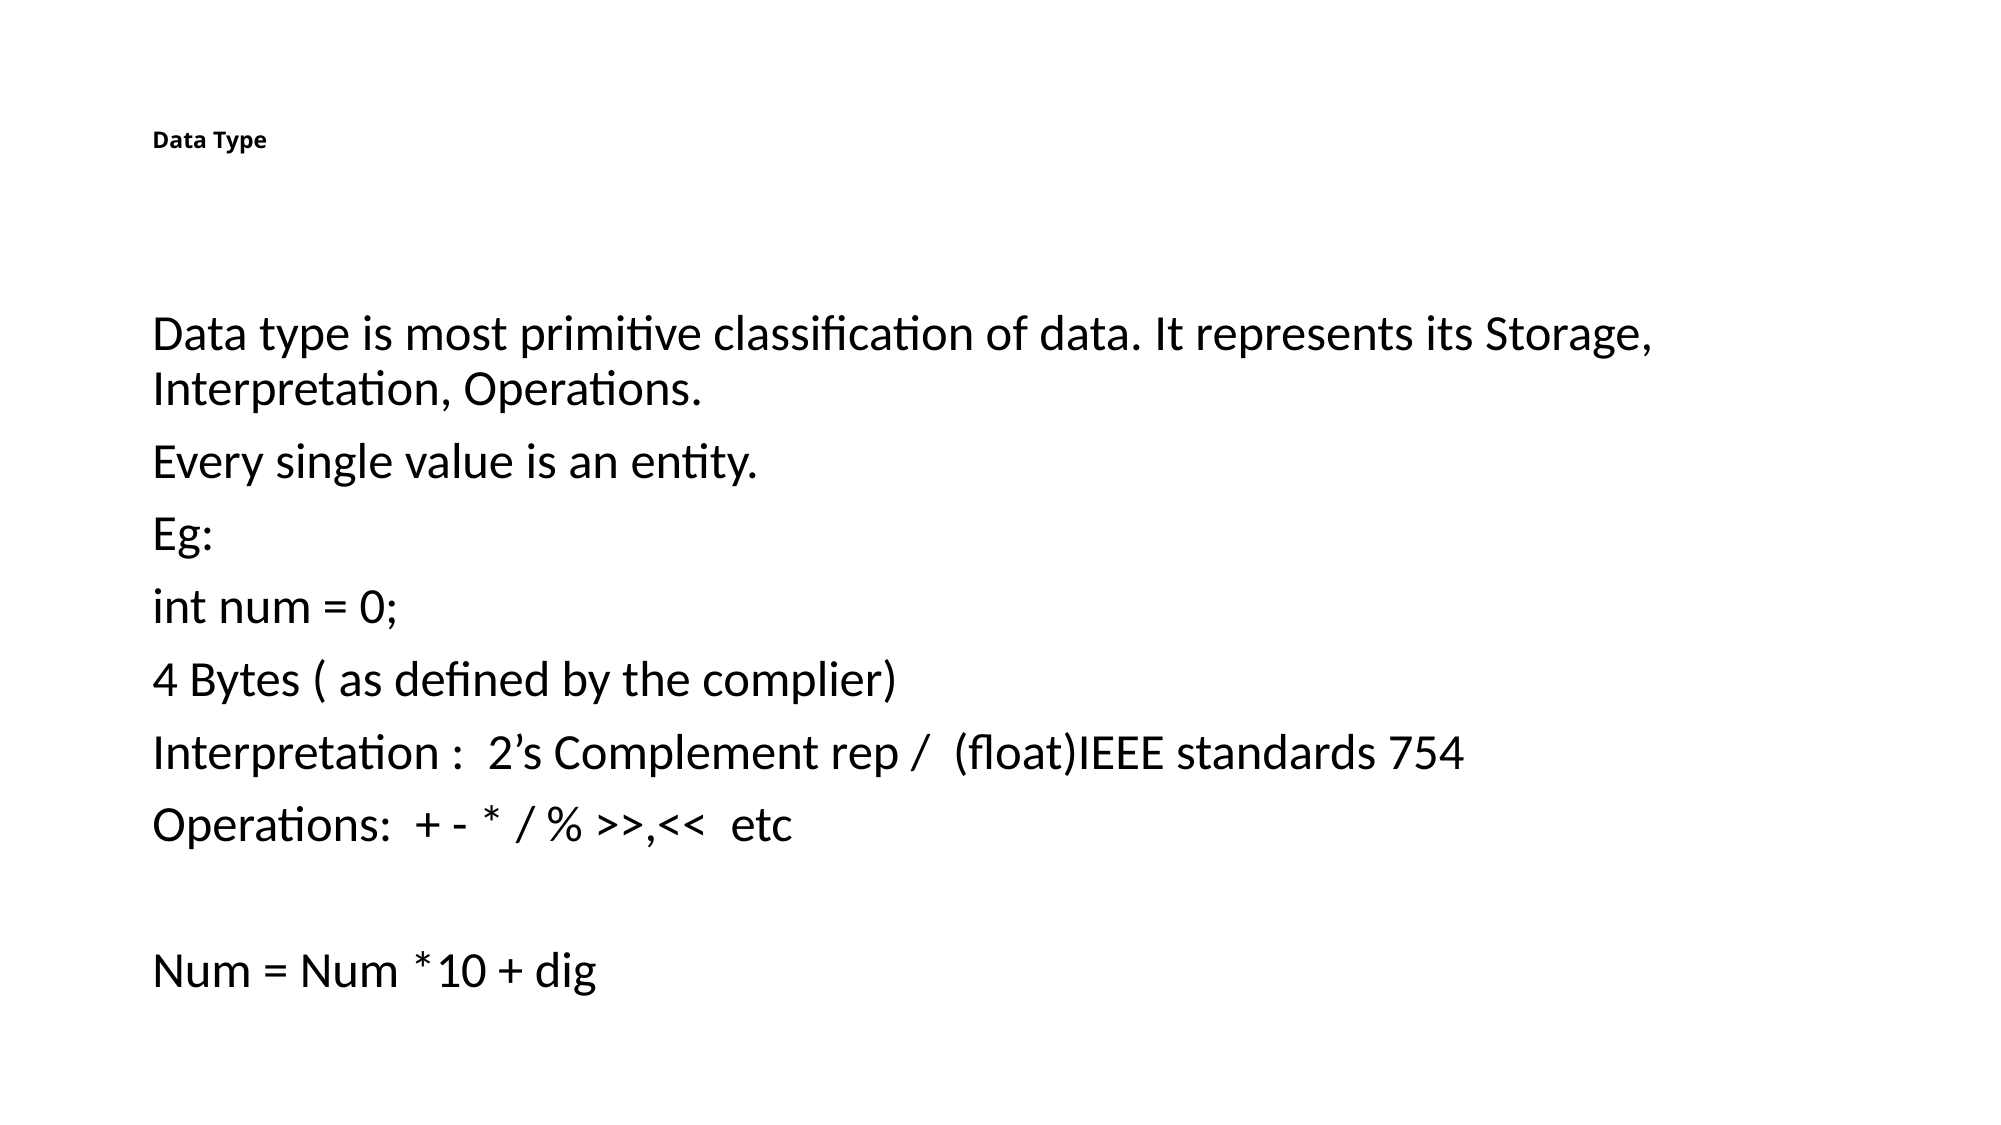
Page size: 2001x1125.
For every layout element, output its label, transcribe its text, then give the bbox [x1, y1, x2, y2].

title Data Type [137, 45, 1863, 264]
list Data type is most primitive classification of data. It represents its Storage, Interpretation, Operations. Every single value is an entity. Eg: int num = 0; 4 Bytes ( as defined by the complier) Interpretation : 2’s Complement rep / (float)IEEE standards 754 Operations: + - * / % >>,<< etc Num = Num *10 + dig [137, 299, 1863, 1014]
